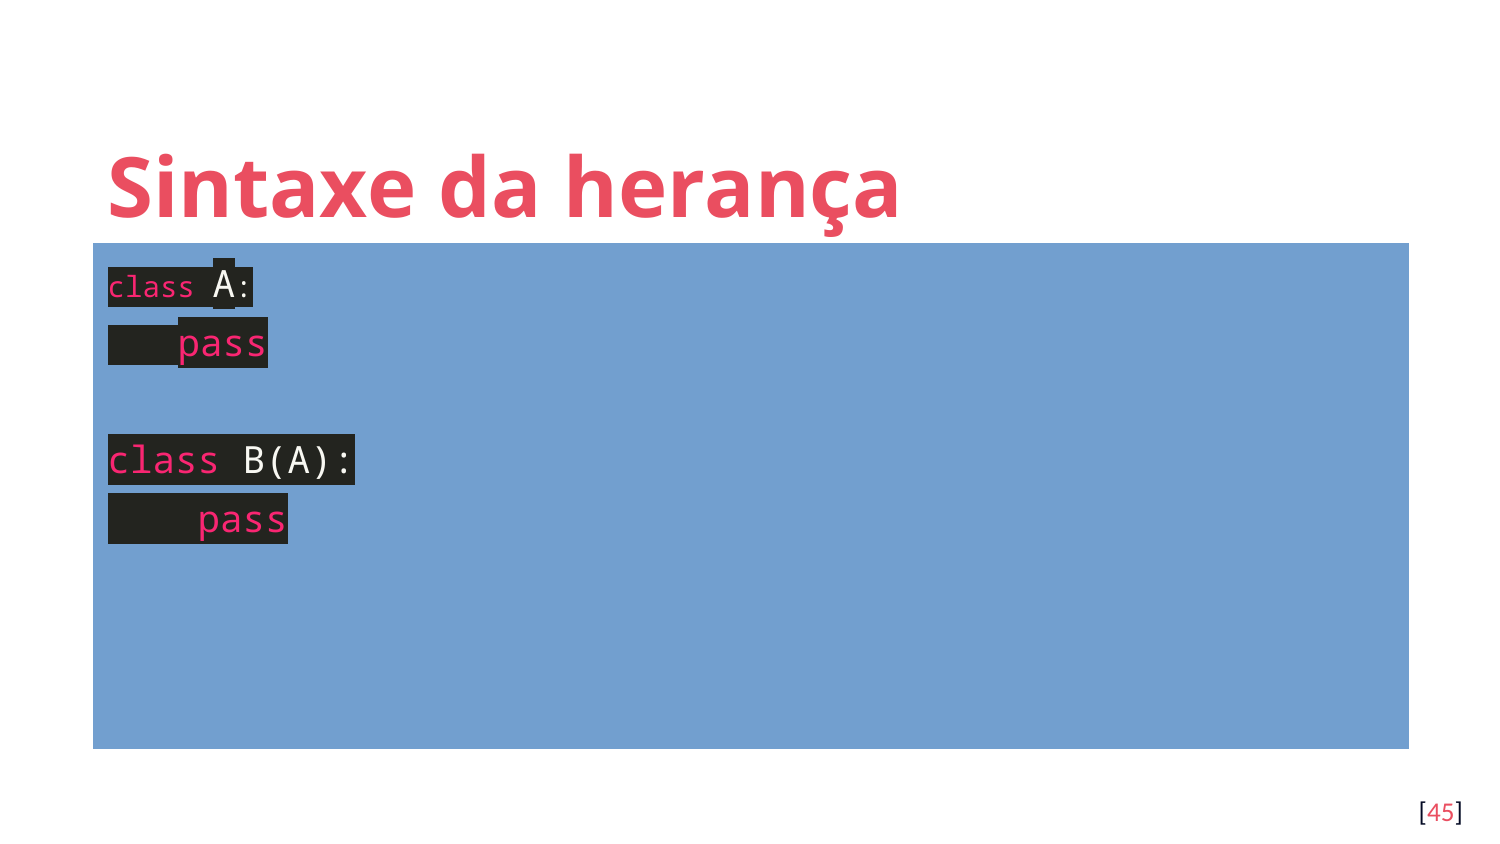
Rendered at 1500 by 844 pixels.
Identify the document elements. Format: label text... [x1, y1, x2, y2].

text_box Sintaxe da herança [92, 104, 1408, 243]
slide_number [45] [1403, 779, 1494, 844]
table_header class A: pass class B(A): pass [93, 243, 1409, 749]
